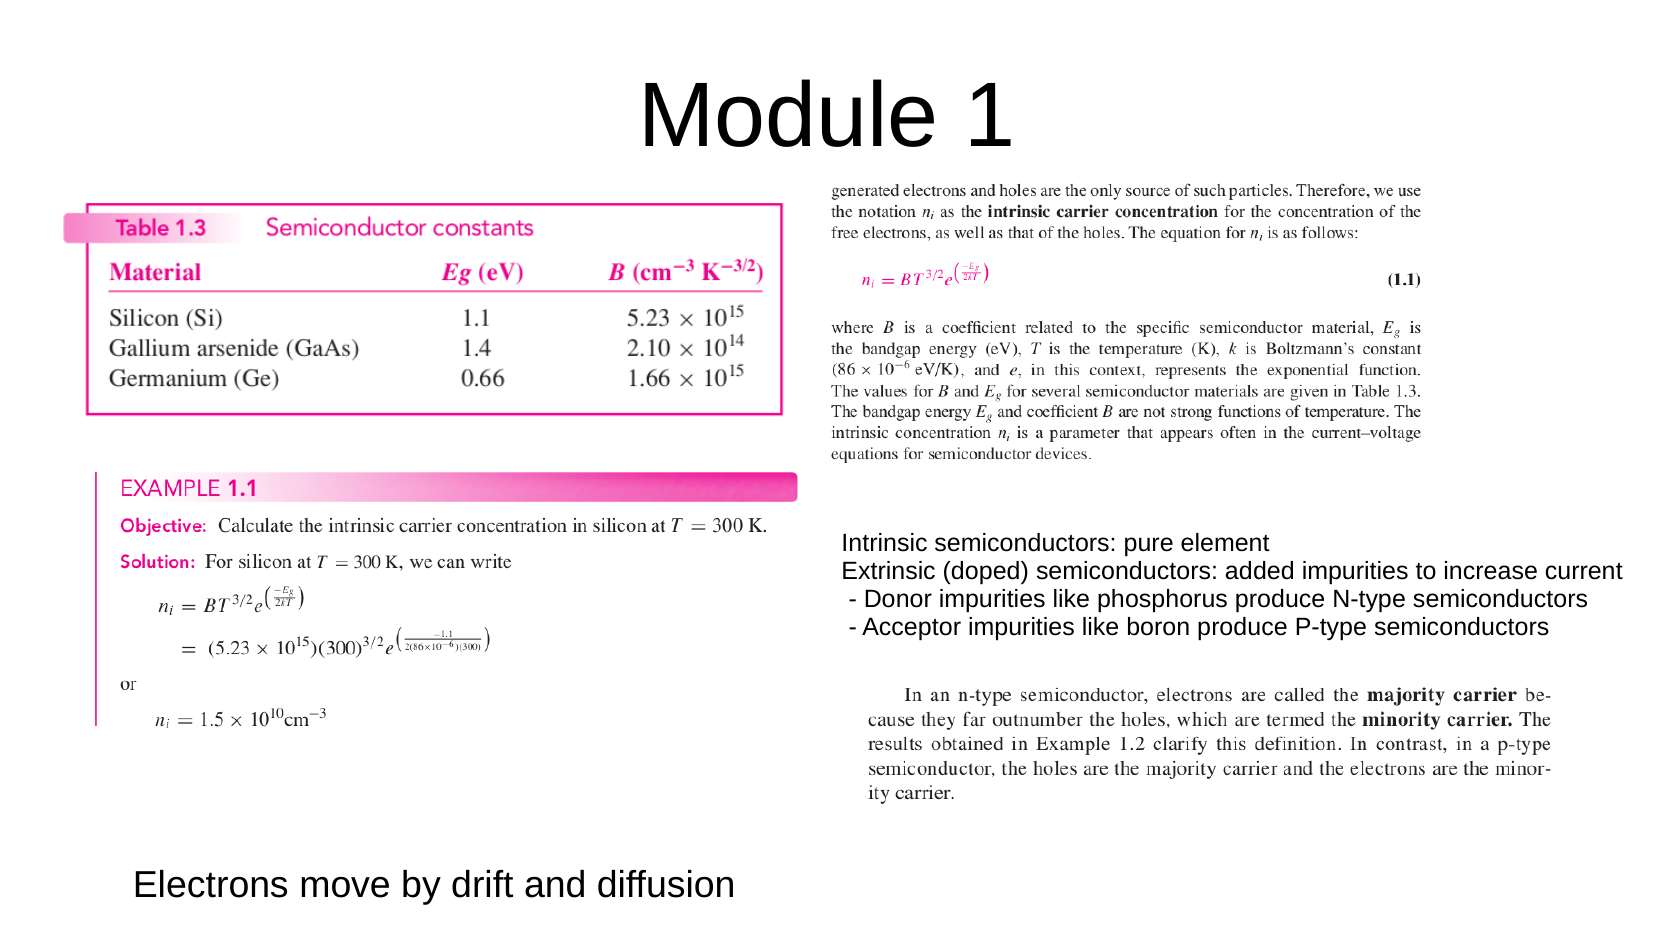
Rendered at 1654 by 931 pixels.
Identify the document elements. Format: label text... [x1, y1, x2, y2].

picture [88, 460, 798, 755]
text_box Electrons move by drift and diffusion [118, 856, 751, 914]
picture [826, 179, 1428, 473]
title Module 1 [82, 37, 1571, 193]
picture [856, 679, 1557, 806]
picture [59, 192, 798, 433]
text_box Intrinsic semiconductors: pure element Extrinsic (doped) semiconductors: added impurities to increase current - Donor impurities like phosphorus produce N-type semiconductors - Acceptor impurities like boron produce P-type semiconductors [826, 521, 1640, 649]
